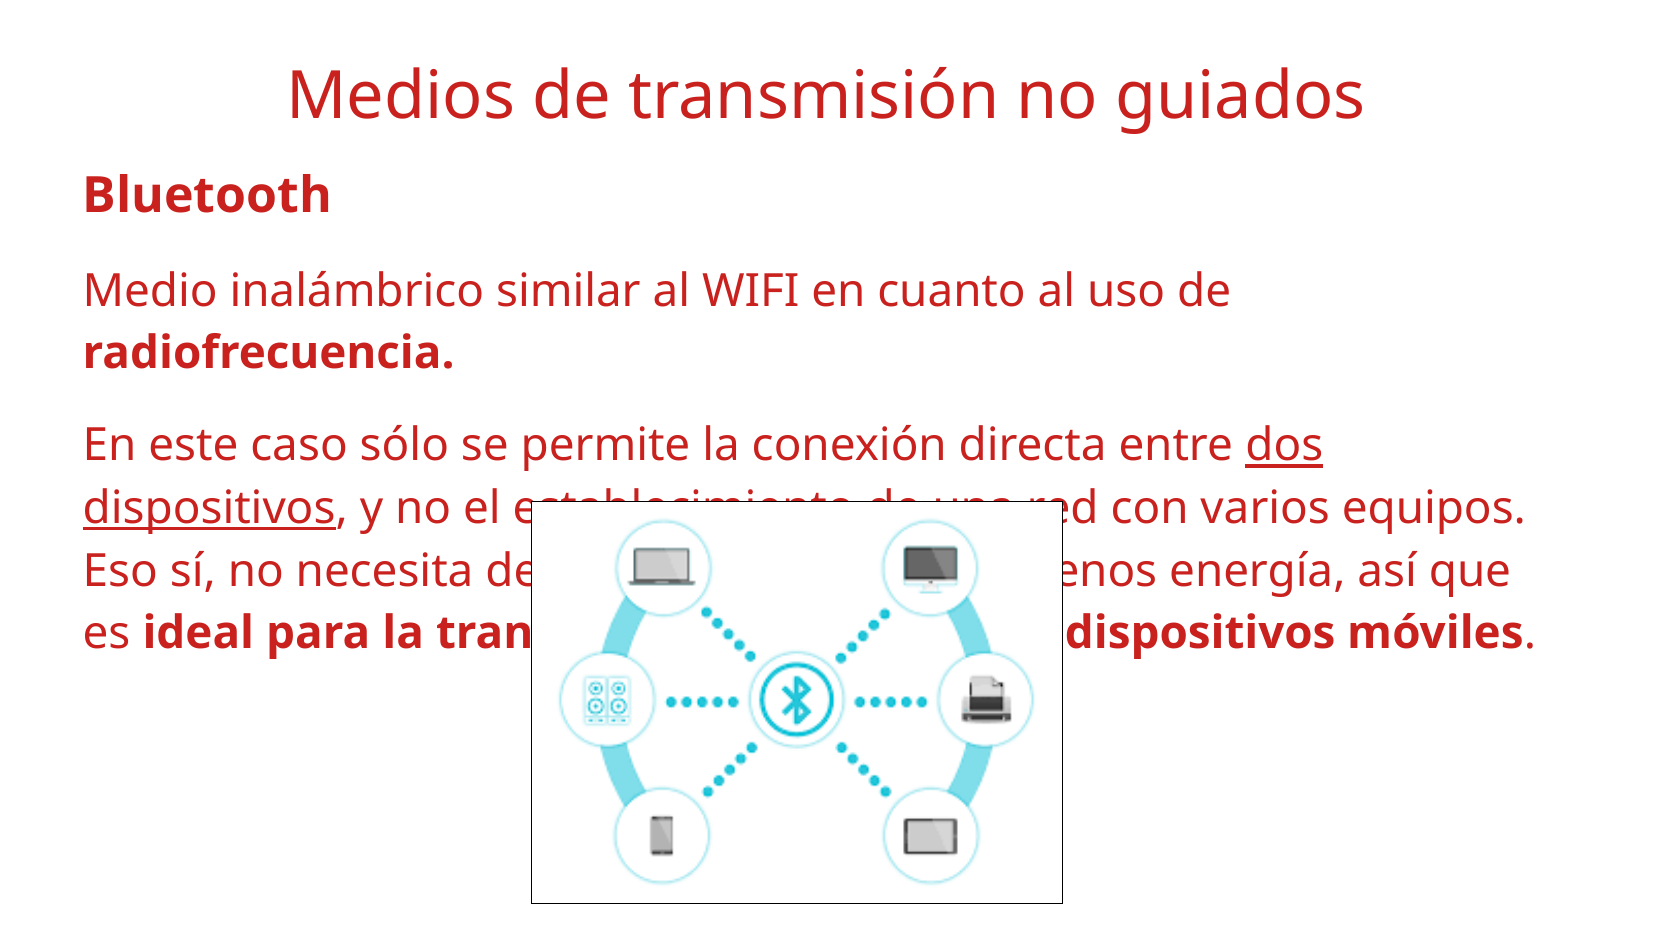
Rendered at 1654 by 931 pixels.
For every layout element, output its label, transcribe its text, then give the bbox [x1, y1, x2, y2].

title Medios de transmisión no guiados [82, 37, 1571, 148]
list Bluetooth Medio inalámbrico similar al WIFI en cuanto al uso de radiofrecuencia. En este caso sólo se permite la conexión directa entre dos dispositivos, y no el establecimiento de una red con varios equipos. Eso sí, no necesita de un router y consume menos energía, así que es ideal para la transmisión de datos entre dispositivos móviles. [82, 159, 1565, 886]
picture [531, 501, 1063, 904]
